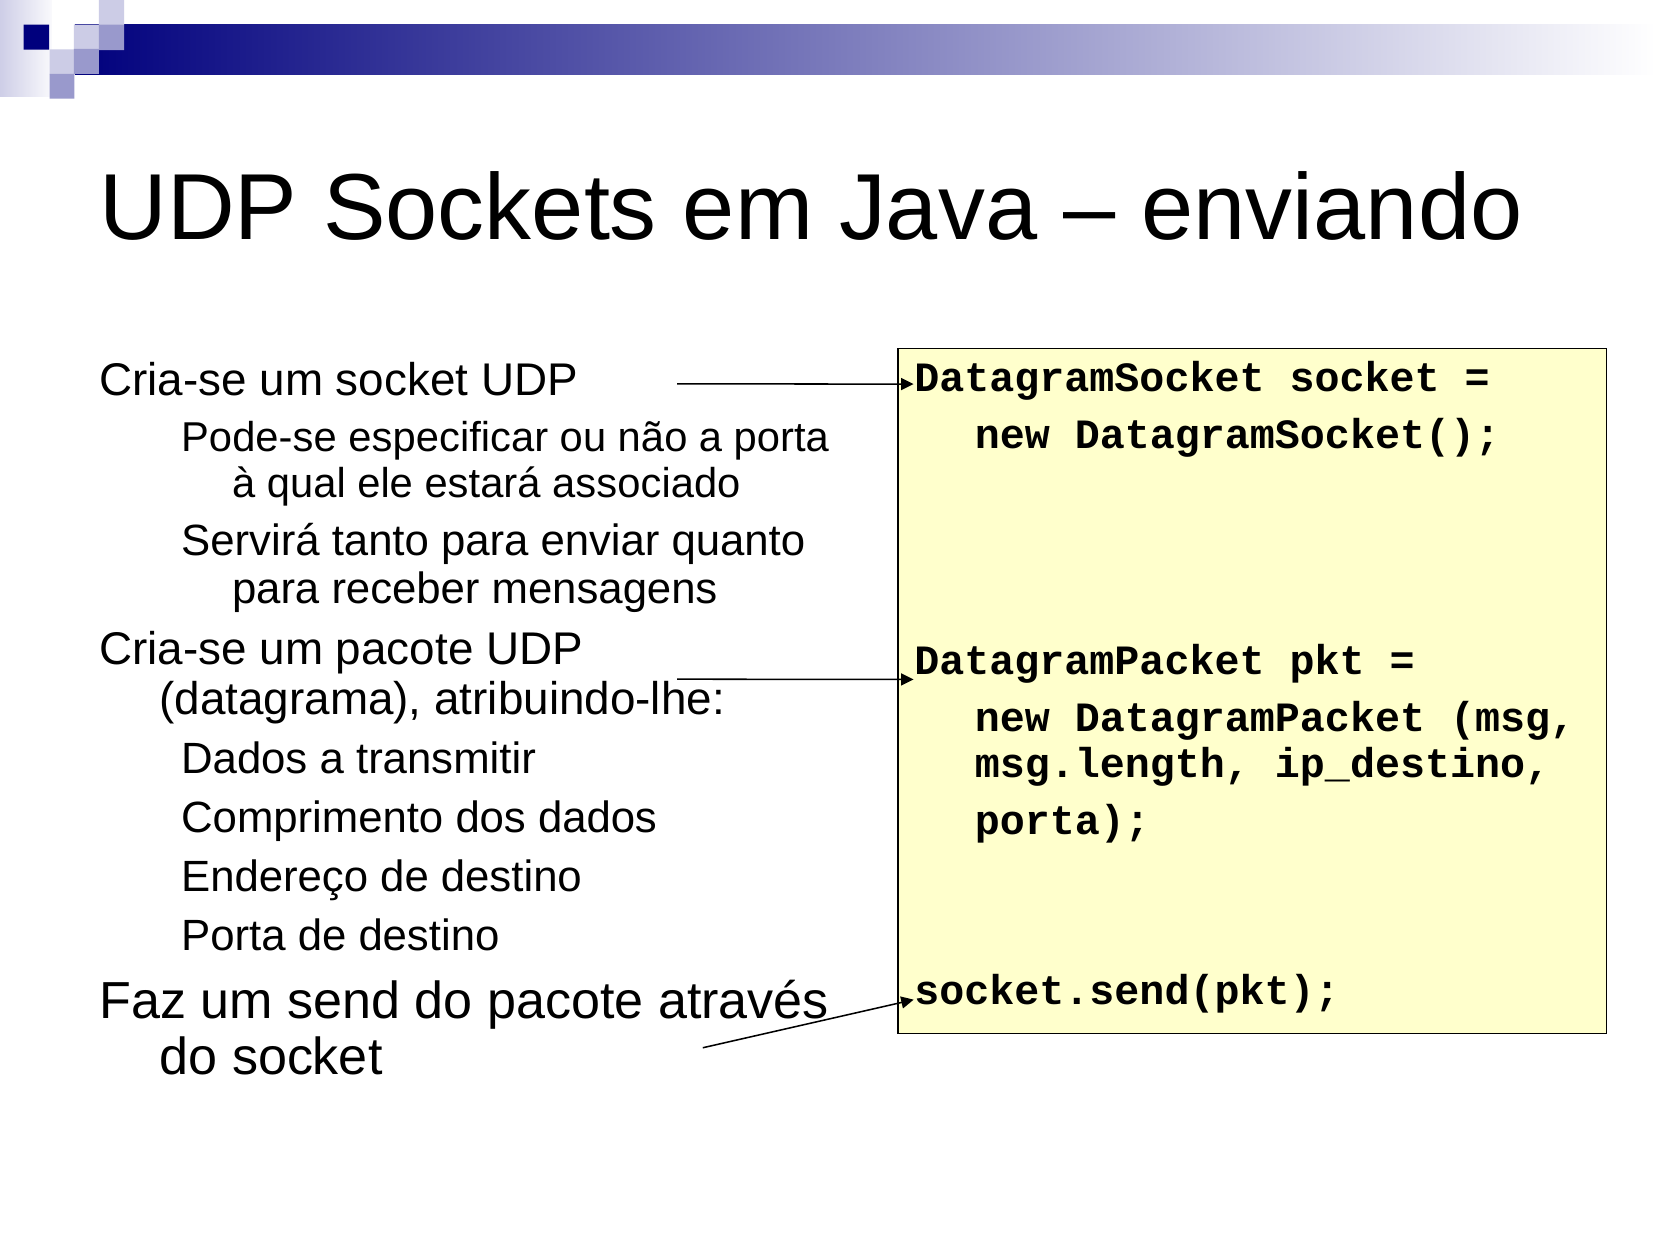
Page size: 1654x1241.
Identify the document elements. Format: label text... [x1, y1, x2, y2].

list Cria-se um socket UDP Pode-se especificar ou não a porta à qual ele estará associado Servirá tanto para enviar quanto para receber mensagens Cria-se um pacote UDP (datagrama), atribuindo-lhe: Dados a transmitir Comprimento dos dados Endereço de destino Porta de destino Faz um send do pacote através do socket [82, 346, 874, 1176]
title UDP Sockets em Java – enviando [82, 82, 1572, 331]
text_box DatagramSocket socket = new DatagramSocket(); DatagramPacket pkt = new DatagramPacket (msg, msg.length, ip_destino, porta); socket.send(pkt); [897, 348, 1607, 1034]
